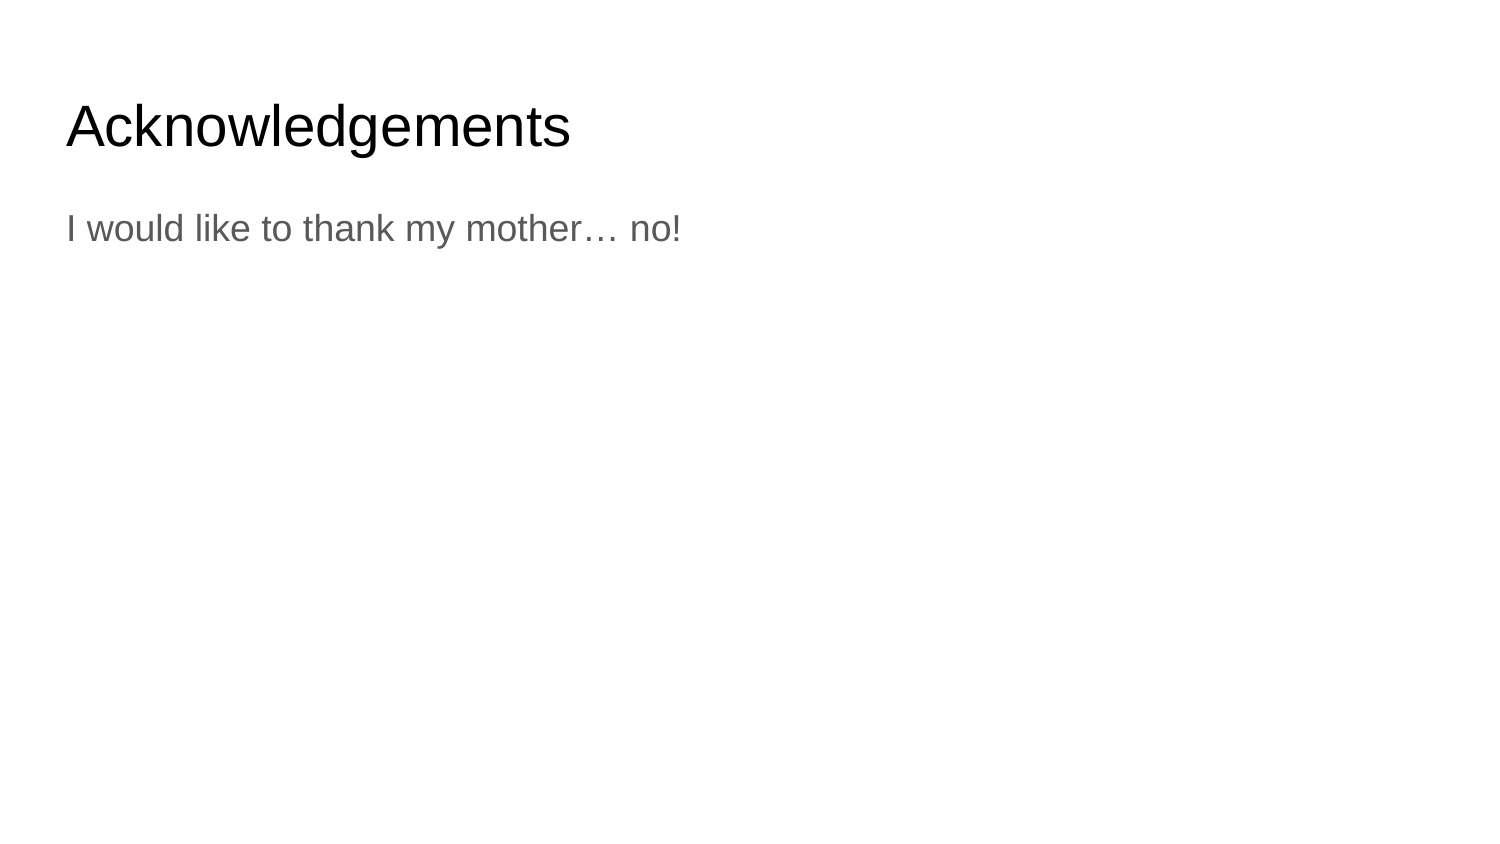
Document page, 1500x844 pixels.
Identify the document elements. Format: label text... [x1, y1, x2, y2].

list I would like to thank my mother… no! [51, 189, 1449, 750]
title Acknowledgements [51, 72, 1449, 167]
